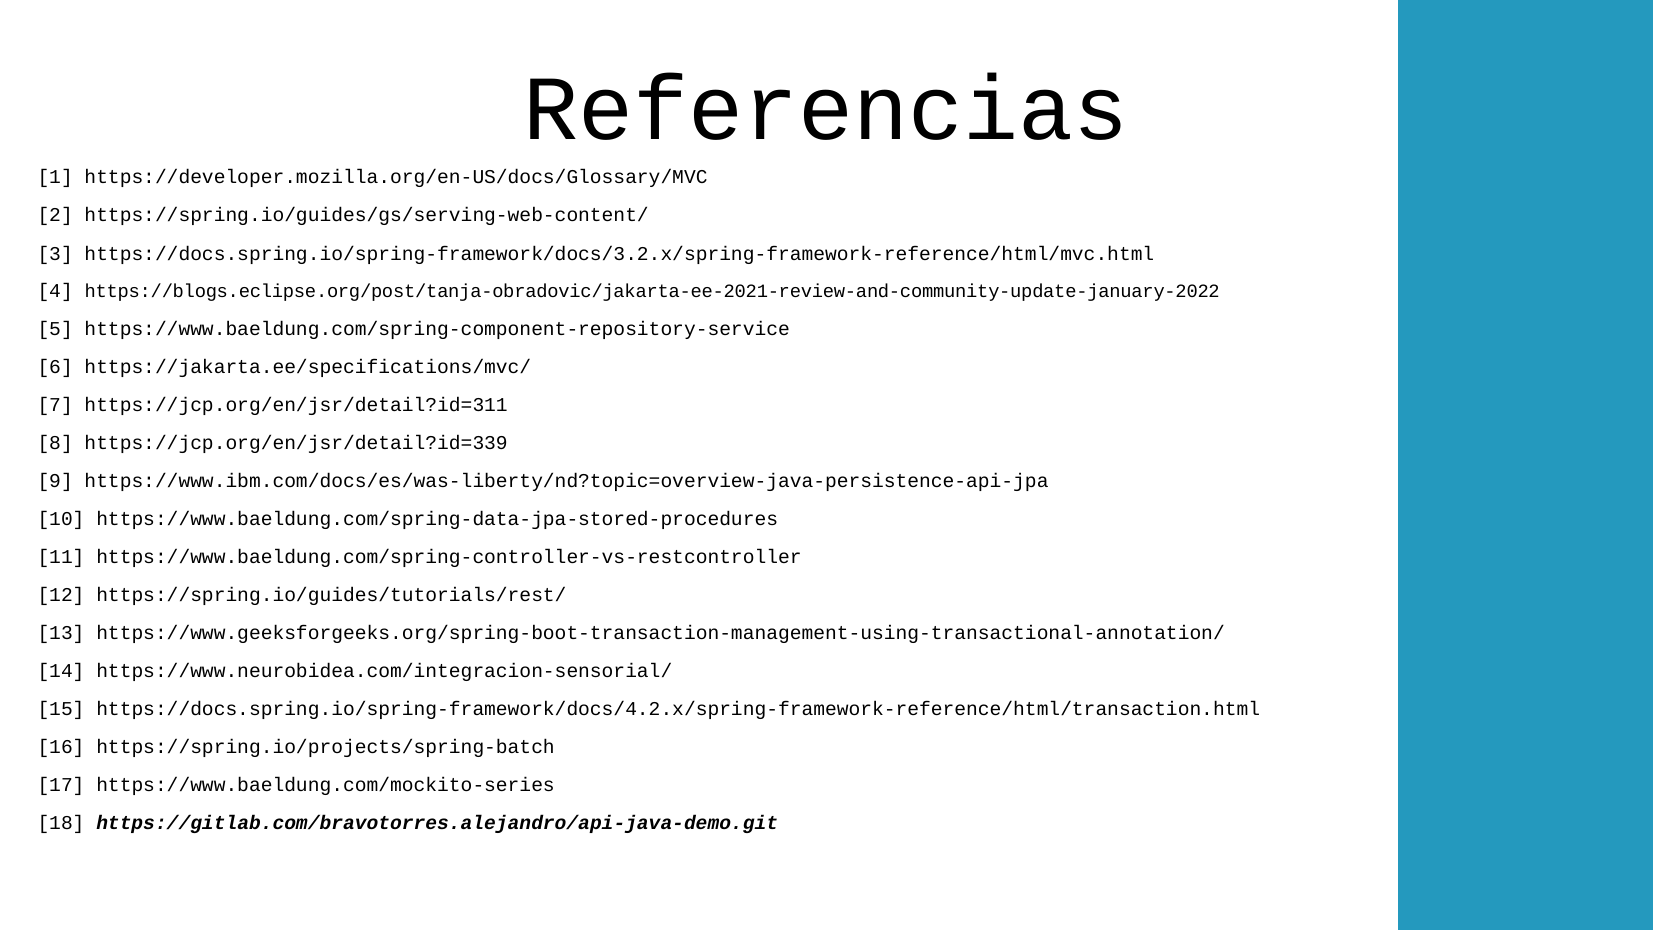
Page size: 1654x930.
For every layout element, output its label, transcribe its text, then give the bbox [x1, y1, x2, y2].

list [1] https://developer.mozilla.org/en-US/docs/Glossary/MVC [2] https://spring.io/guides/gs/serving-web-content/ [3] https://docs.spring.io/spring-framework/docs/3.2.x/spring-framework-reference/html/mvc.html [4] https://blogs.eclipse.org/post/tanja-obradovic/jakarta-ee-2021-review-and-community-update-january-2022 [5] https://www.baeldung.com/spring-component-repository-service [6] https://jakarta.ee/specifications/mvc/ [7] https://jcp.org/en/jsr/detail?id=311 [8] https://jcp.org/en/jsr/detail?id=339 [9] https://www.ibm.com/docs/es/was-liberty/nd?topic=overview-java-persistence-api-jpa [10] https://www.baeldung.com/spring-data-jpa-stored-procedures [11] https://www.baeldung.com/spring-controller-vs-restcontroller [12] https://spring.io/guides/tutorials/rest/ [13] https://www.geeksforgeeks.org/spring-boot-transaction-management-using-transactional-annotation/ [14] https://www.neurobidea.com/integracion-sensorial/ [15] https://docs.spring.io/spring-framework/docs/4.2.x/spring-framework-reference/html/transaction.html [16] https://spring.io/projects/spring-batch [17] https://www.baeldung.com/mockito-series [18] https://gitlab.com/bravotorres.alejandro/api-java-demo.git [37, 731, 1576, 843]
list [1] https://developer.mozilla.org/en-US/docs/Glossary/MVC [2] https://spring.io/guides/gs/serving-web-content/ [3] https://docs.spring.io/spring-framework/docs/3.2.x/spring-framework-reference/html/mvc.html [4] https://blogs.eclipse.org/post/tanja-obradovic/jakarta-ee-2021-review-and-community-update-january-2022 [5] https://www.baeldung.com/spring-component-repository-service [6] https://jakarta.ee/specifications/mvc/ [7] https://jcp.org/en/jsr/detail?id=311 [8] https://jcp.org/en/jsr/detail?id=339 [9] https://www.ibm.com/docs/es/was-liberty/nd?topic=overview-java-persistence-api-jpa [10] https://www.baeldung.com/spring-data-jpa-stored-procedures [11] https://www.baeldung.com/spring-controller-vs-restcontroller [12] https://spring.io/guides/tutorials/rest/ [13] https://www.geeksforgeeks.org/spring-boot-transaction-management-using-transactional-annotation/ [14] https://www.neurobidea.com/integracion-sensorial/ [15] https://docs.spring.io/spring-framework/docs/4.2.x/spring-framework-reference/html/transaction.html [16] https://spring.io/projects/spring-batch [17] https://www.baeldung.com/mockito-series [18] https://gitlab.com/bravotorres.alejandro/api-java-demo.git [82, 167, 1571, 193]
